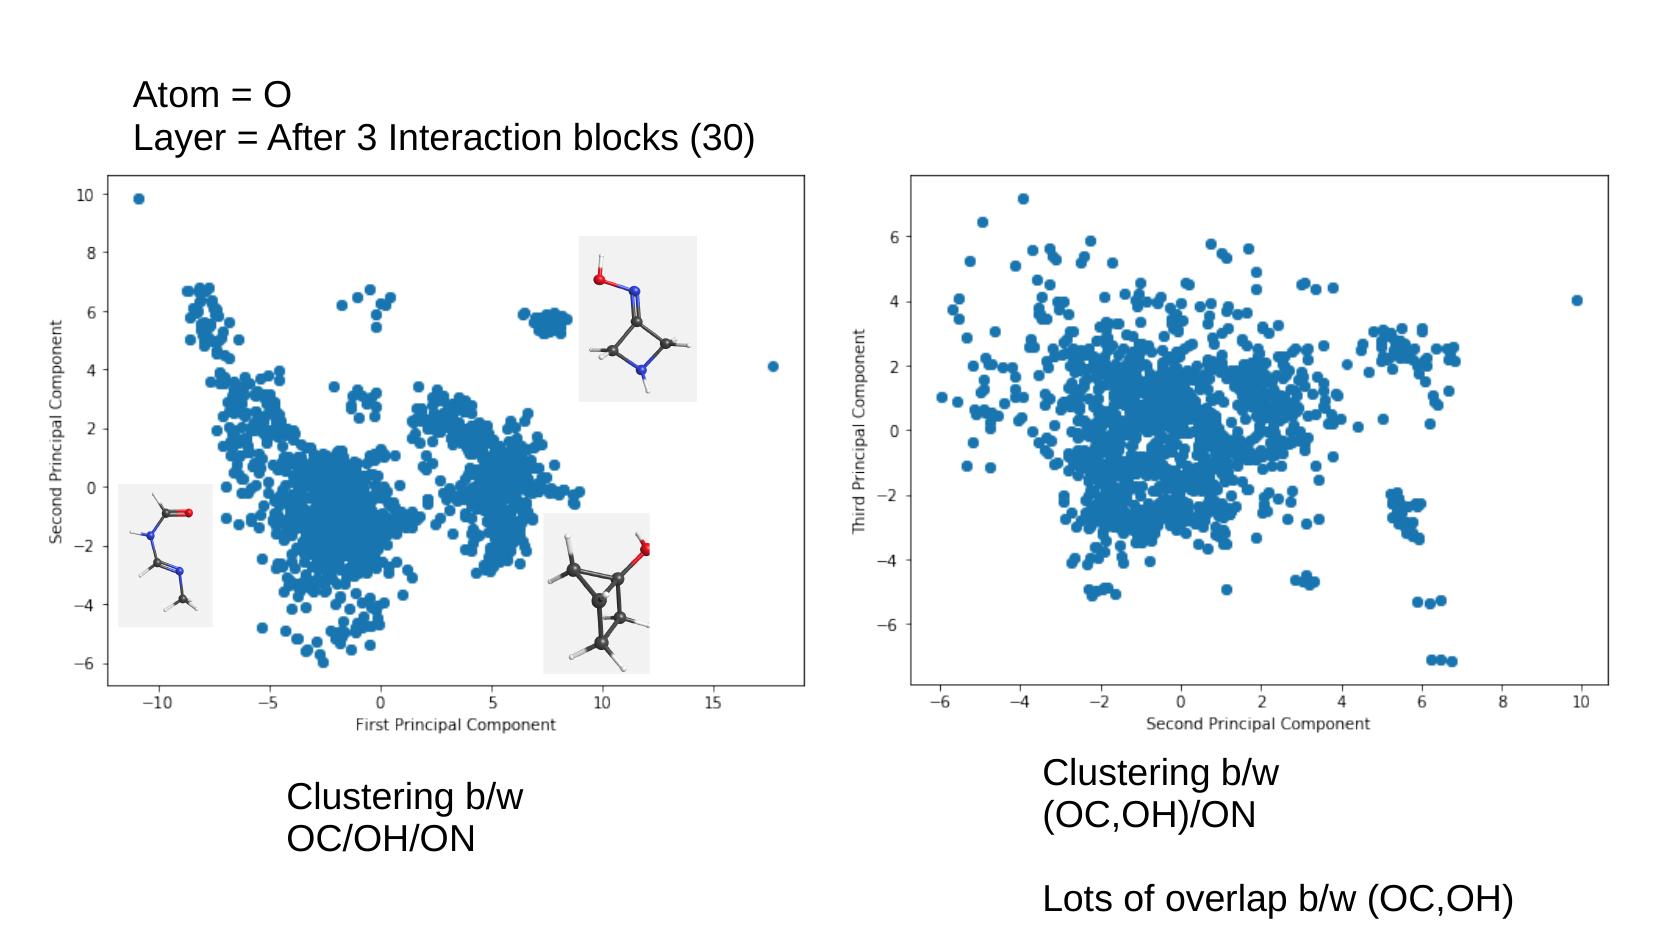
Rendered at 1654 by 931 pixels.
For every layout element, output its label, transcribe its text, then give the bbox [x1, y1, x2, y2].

picture [843, 164, 1619, 744]
text_box Clustering b/w OC/OH/ON [271, 767, 615, 875]
picture [40, 164, 815, 745]
text_box Clustering b/w (OC,OH)/ON Lots of overlap b/w (OC,OH) [1027, 743, 1619, 931]
text_box Atom = O Layer = After 3 Interaction blocks (30) [118, 66, 772, 164]
